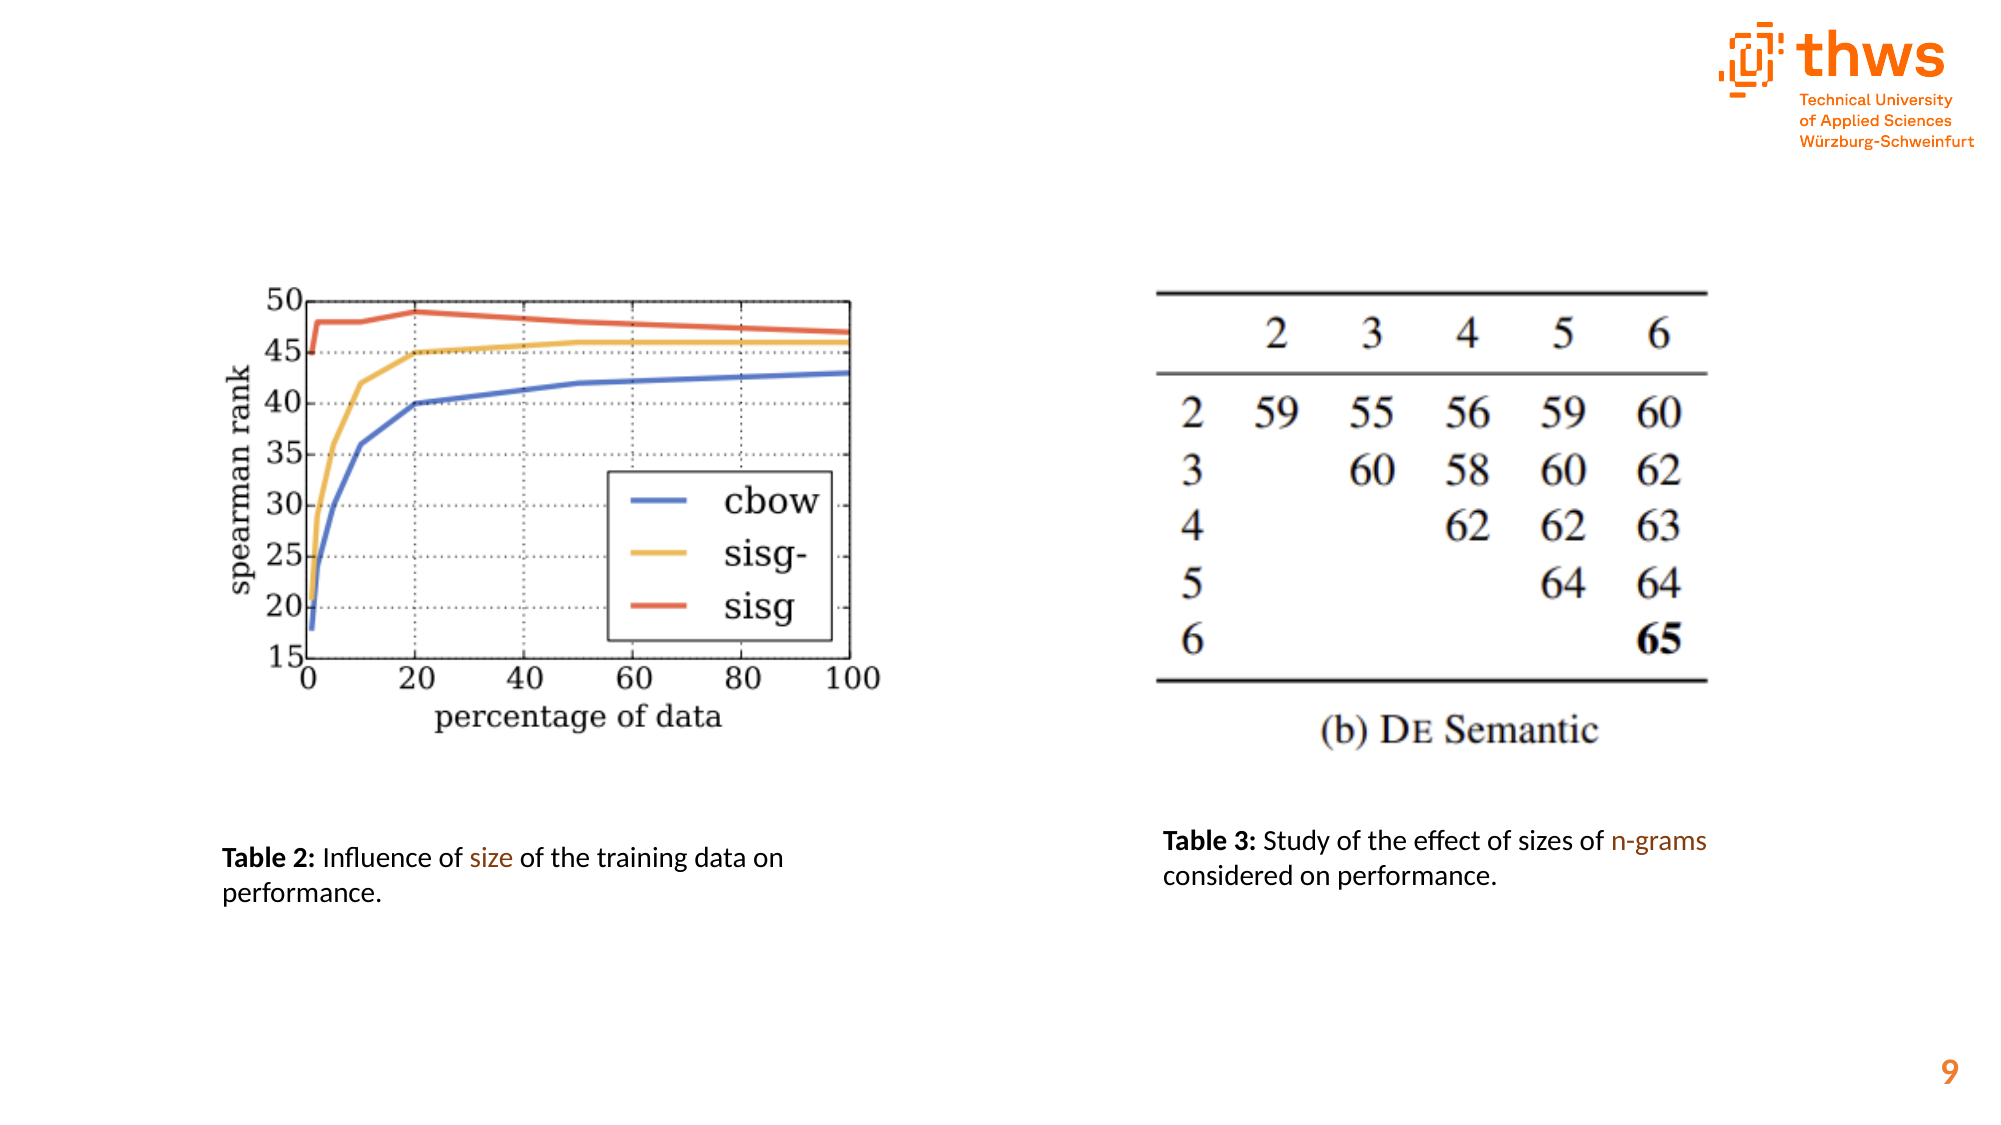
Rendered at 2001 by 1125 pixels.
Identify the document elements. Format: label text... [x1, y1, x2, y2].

text_box Table 2: Influence of size of the training data on performance. [207, 831, 947, 918]
picture [1702, 5, 2000, 172]
text_box Table 3: Study of the effect of sizes of n-grams considered on performance. [1148, 813, 1858, 900]
picture [1123, 245, 1760, 777]
picture [185, 243, 927, 754]
text_box 9 [1925, 1039, 2000, 1100]
